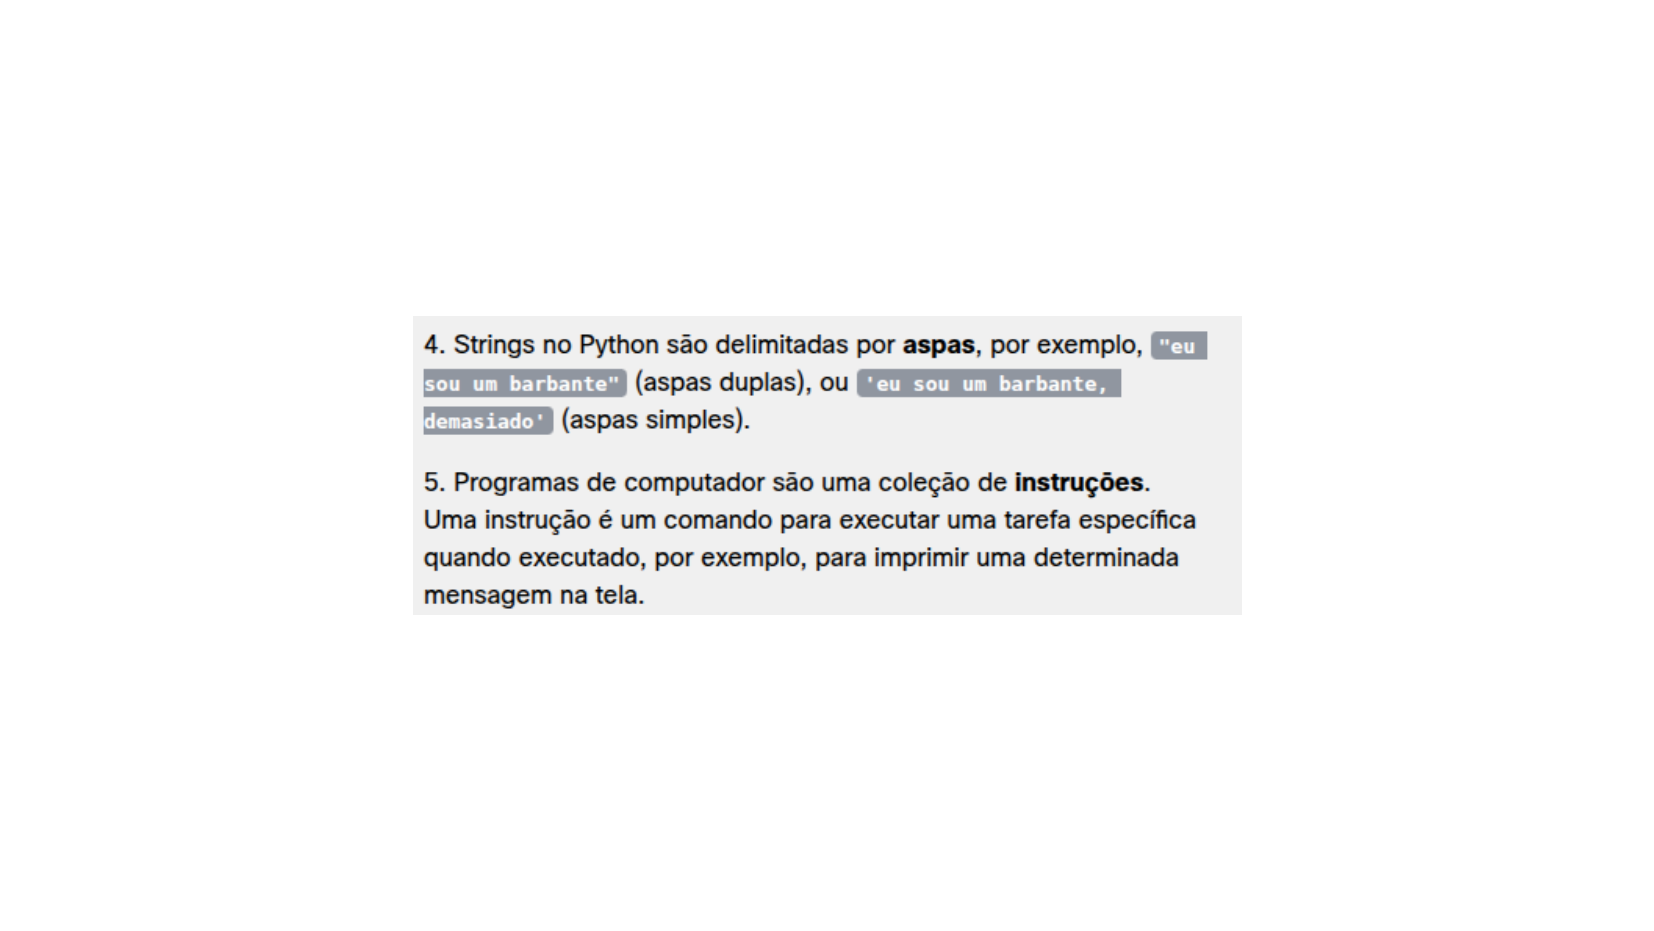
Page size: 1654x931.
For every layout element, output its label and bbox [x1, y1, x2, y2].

picture [413, 316, 1242, 615]
